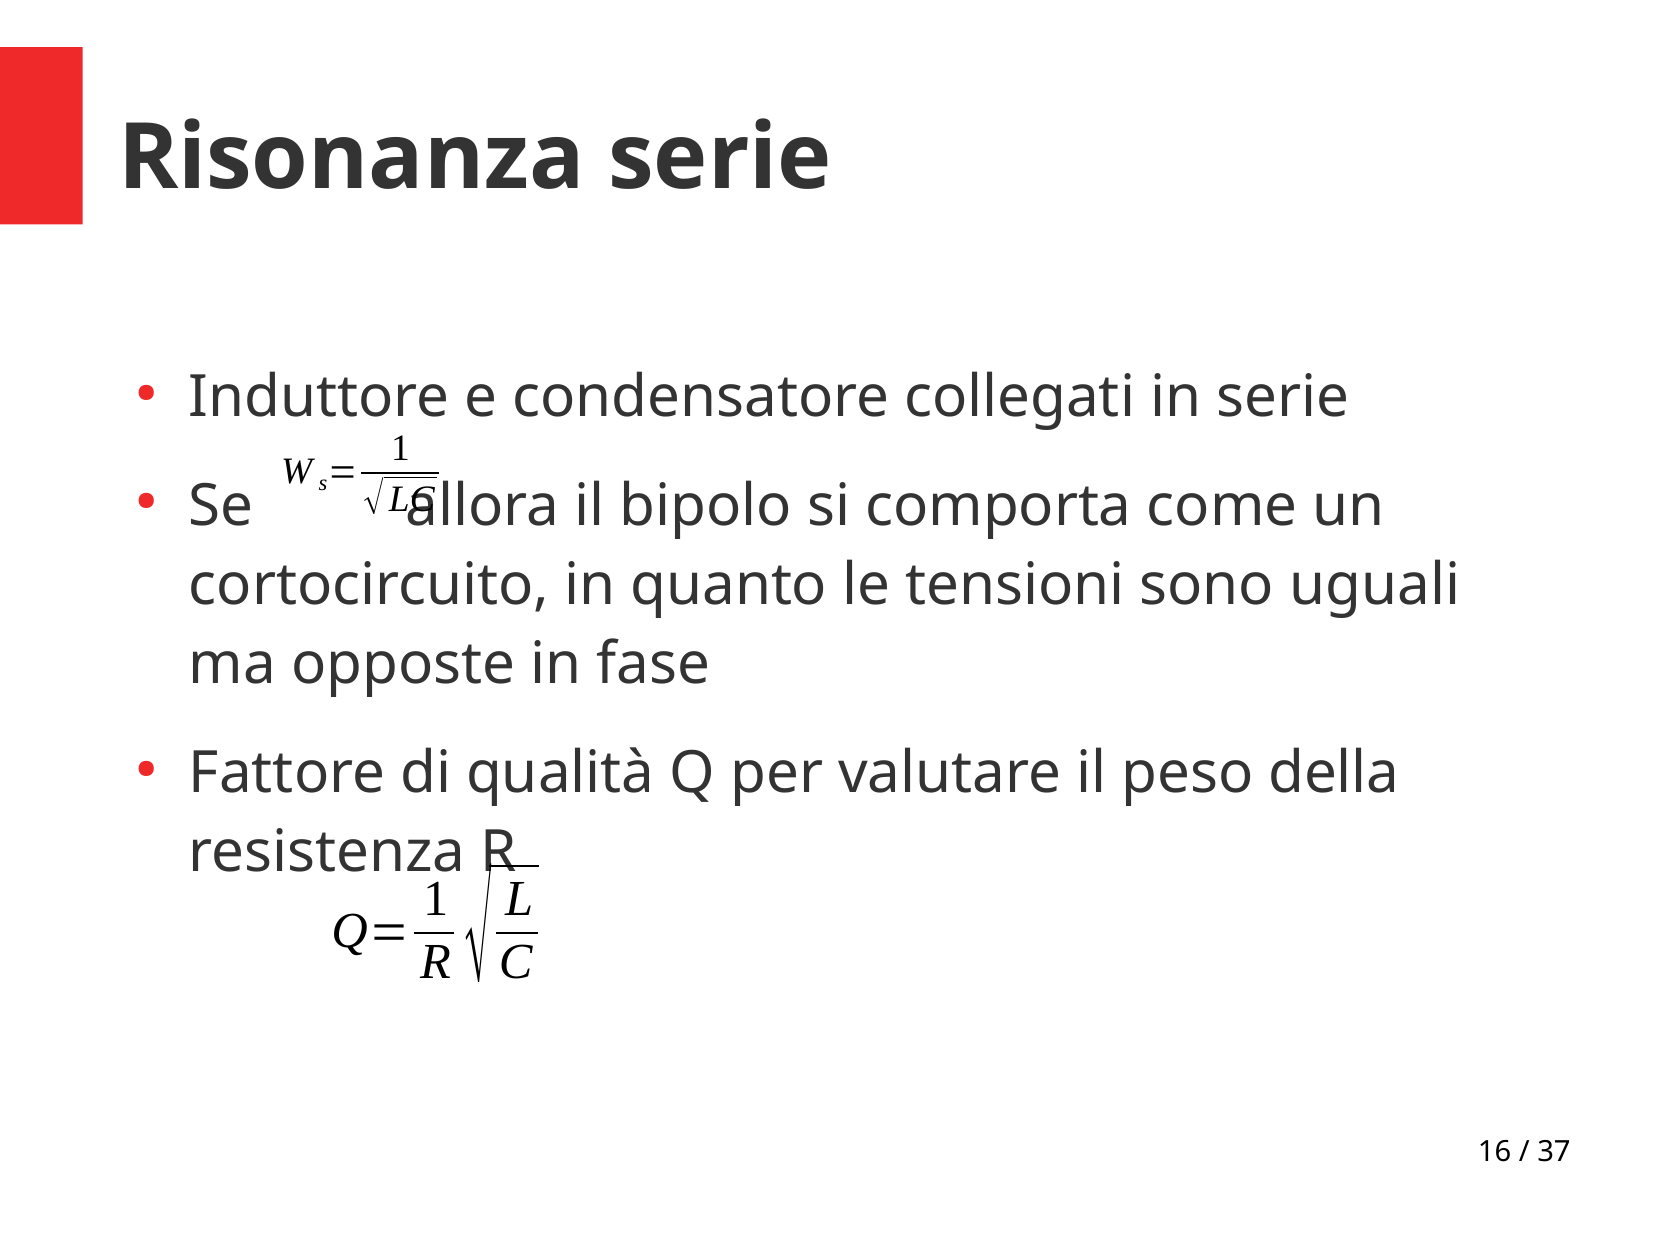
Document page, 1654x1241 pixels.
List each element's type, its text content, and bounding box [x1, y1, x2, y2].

list Induttore e condensatore collegati in serie Se allora il bipolo si comporta come un cortocircuito, in quanto le tensioni sono uguali ma opposte in fase Fattore di qualità Q per valutare il peso della resistenza R [118, 354, 1536, 1074]
chart [271, 427, 450, 520]
title Risonanza serie [118, 49, 1571, 257]
chart [318, 862, 554, 992]
